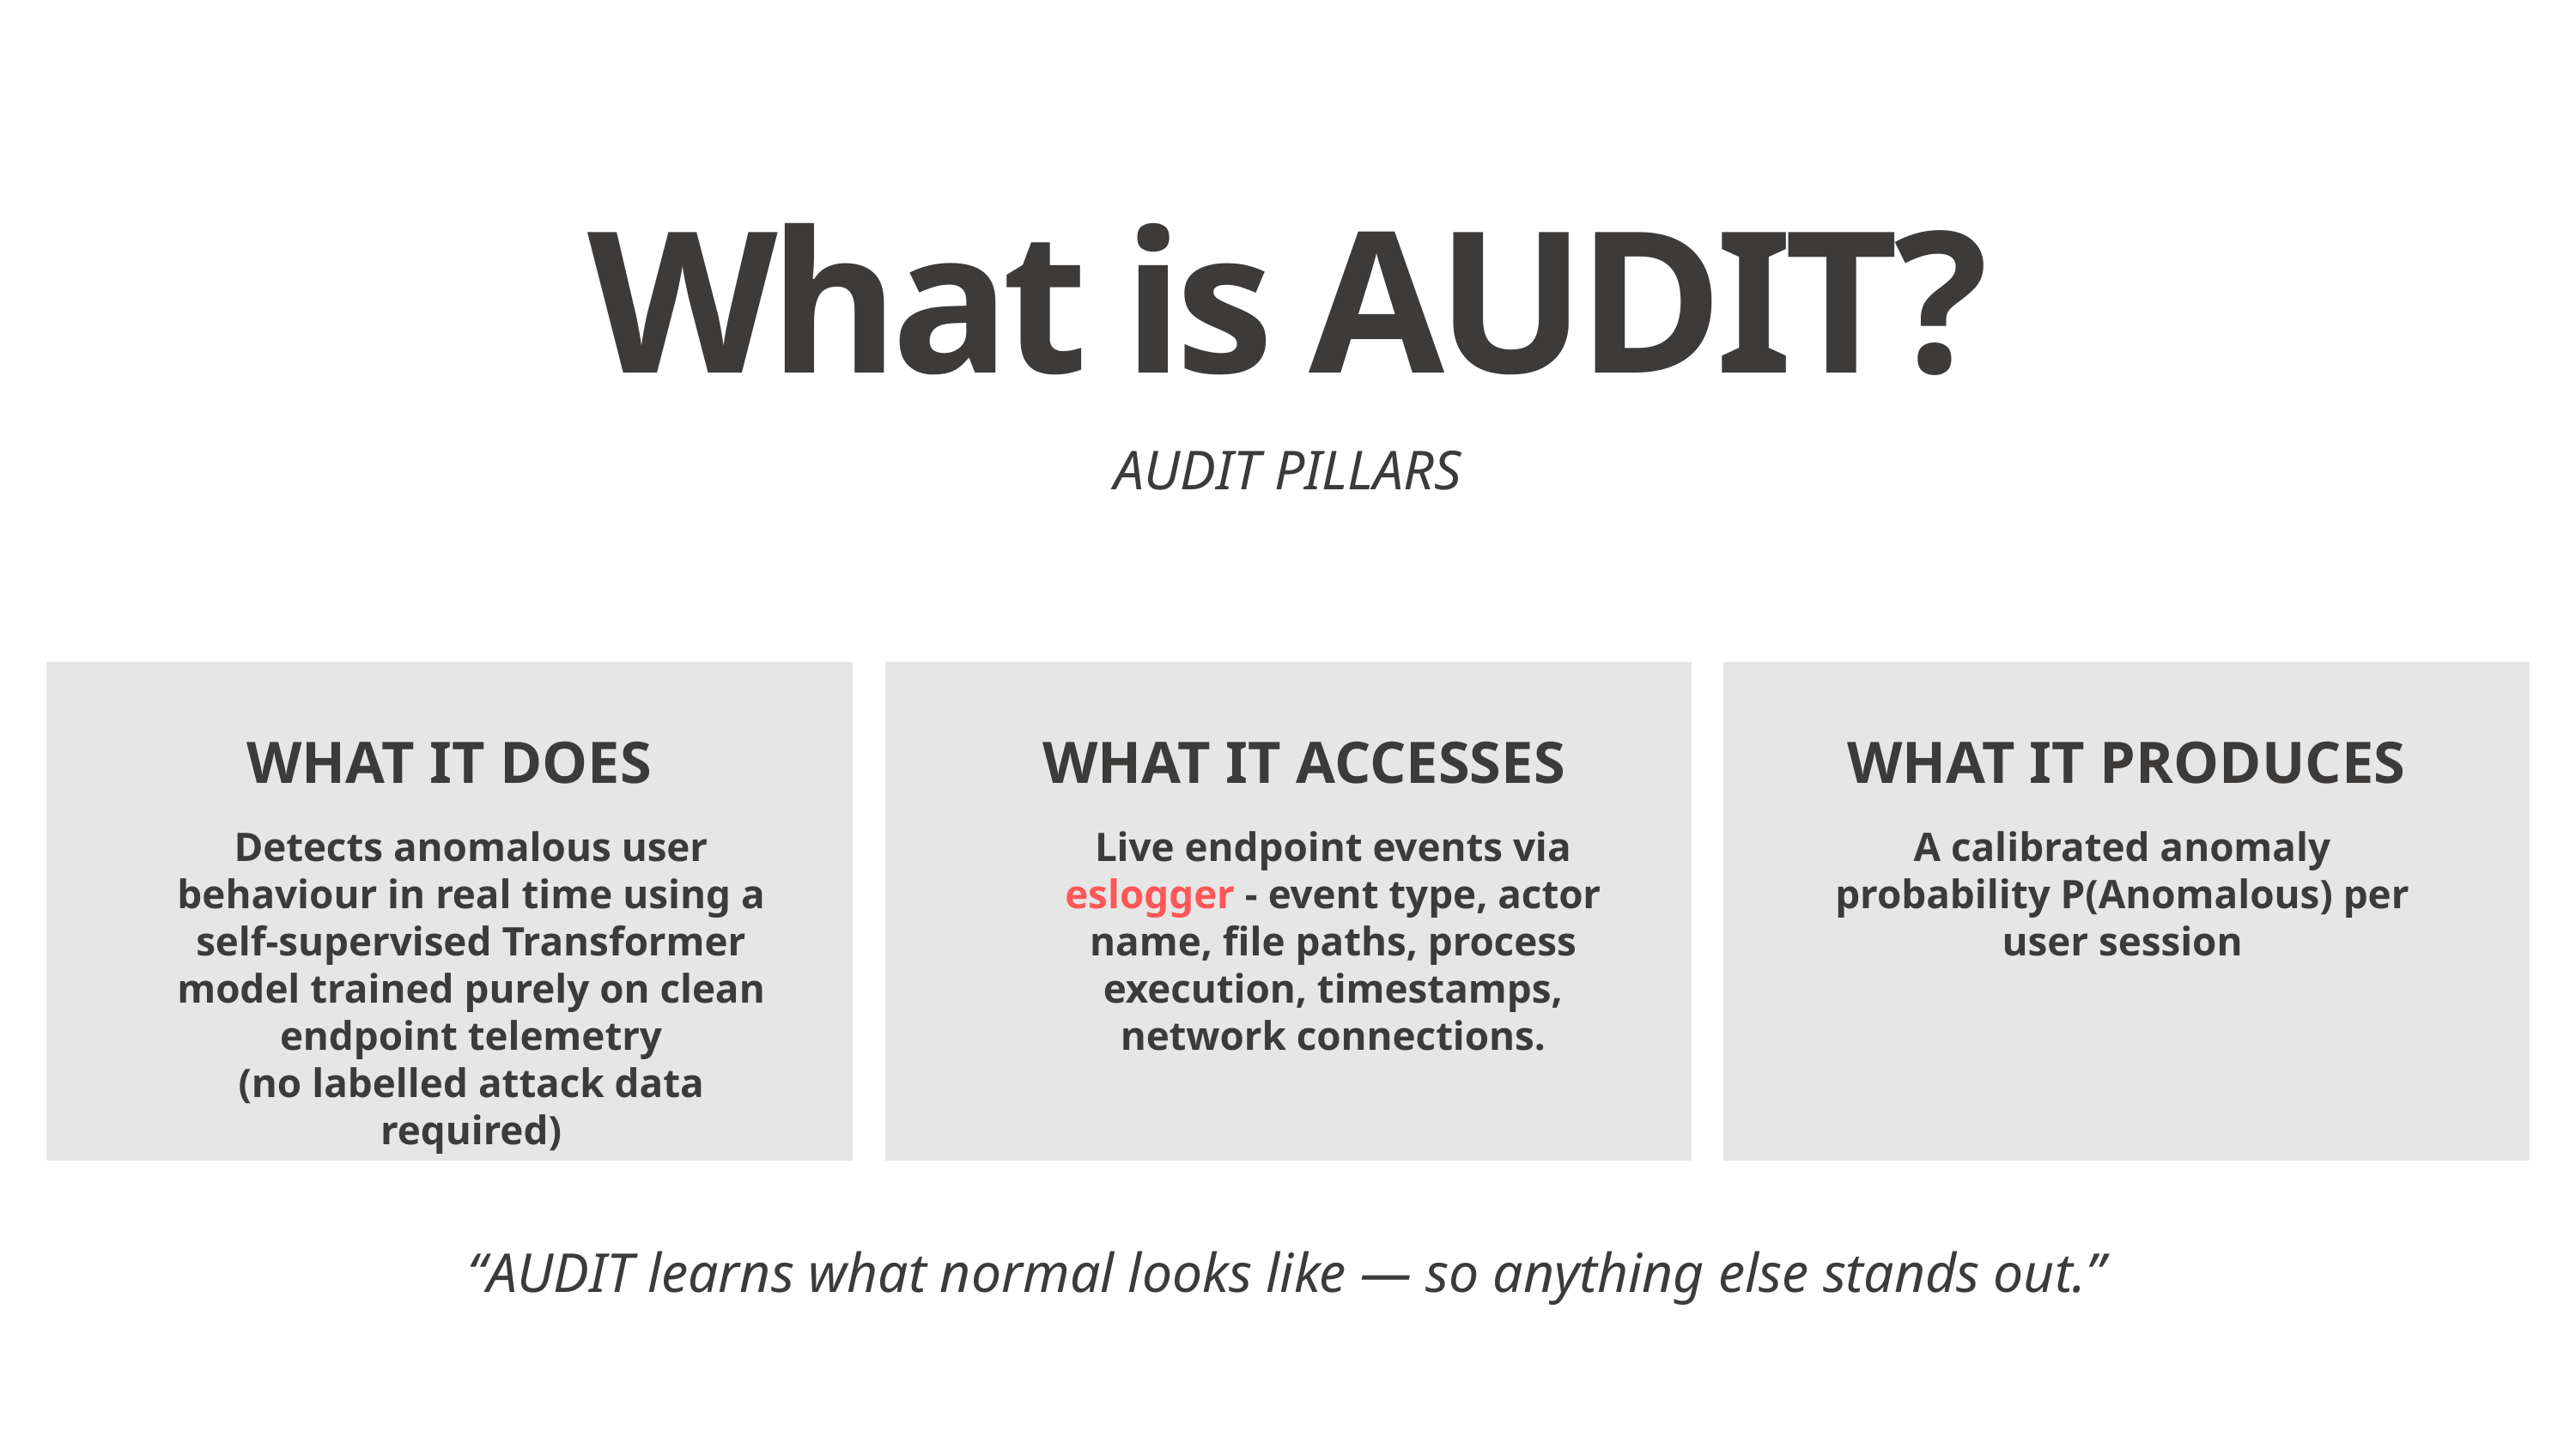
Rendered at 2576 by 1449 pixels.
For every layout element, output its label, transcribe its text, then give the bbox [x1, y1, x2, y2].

text_box [884, 641, 1692, 1161]
text_box Detects anomalous user behaviour in real time using a self-supervised Transformer model trained purely on clean endpoint telemetry (no labelled attack data required) [144, 822, 798, 1105]
text_box [46, 641, 854, 1161]
text_box [1722, 641, 2530, 1161]
text_box What is AUDIT? [144, 255, 2432, 433]
text_box WHAT IT DOES [168, 737, 731, 797]
text_box A calibrated anomaly probability P(Anomalous) per user session [1813, 822, 2432, 964]
text_box WHAT IT ACCESSES [991, 737, 1618, 797]
text_box AUDIT PILLARS [330, 425, 2246, 498]
text_box “AUDIT learns what normal looks like — so anything else stands out.” [144, 1228, 2432, 1300]
text_box Live endpoint events via eslogger - event type, actor name, file paths, process execution, timestamps, network connections. [1020, 822, 1646, 1058]
text_box WHAT IT PRODUCES [1813, 737, 2439, 797]
